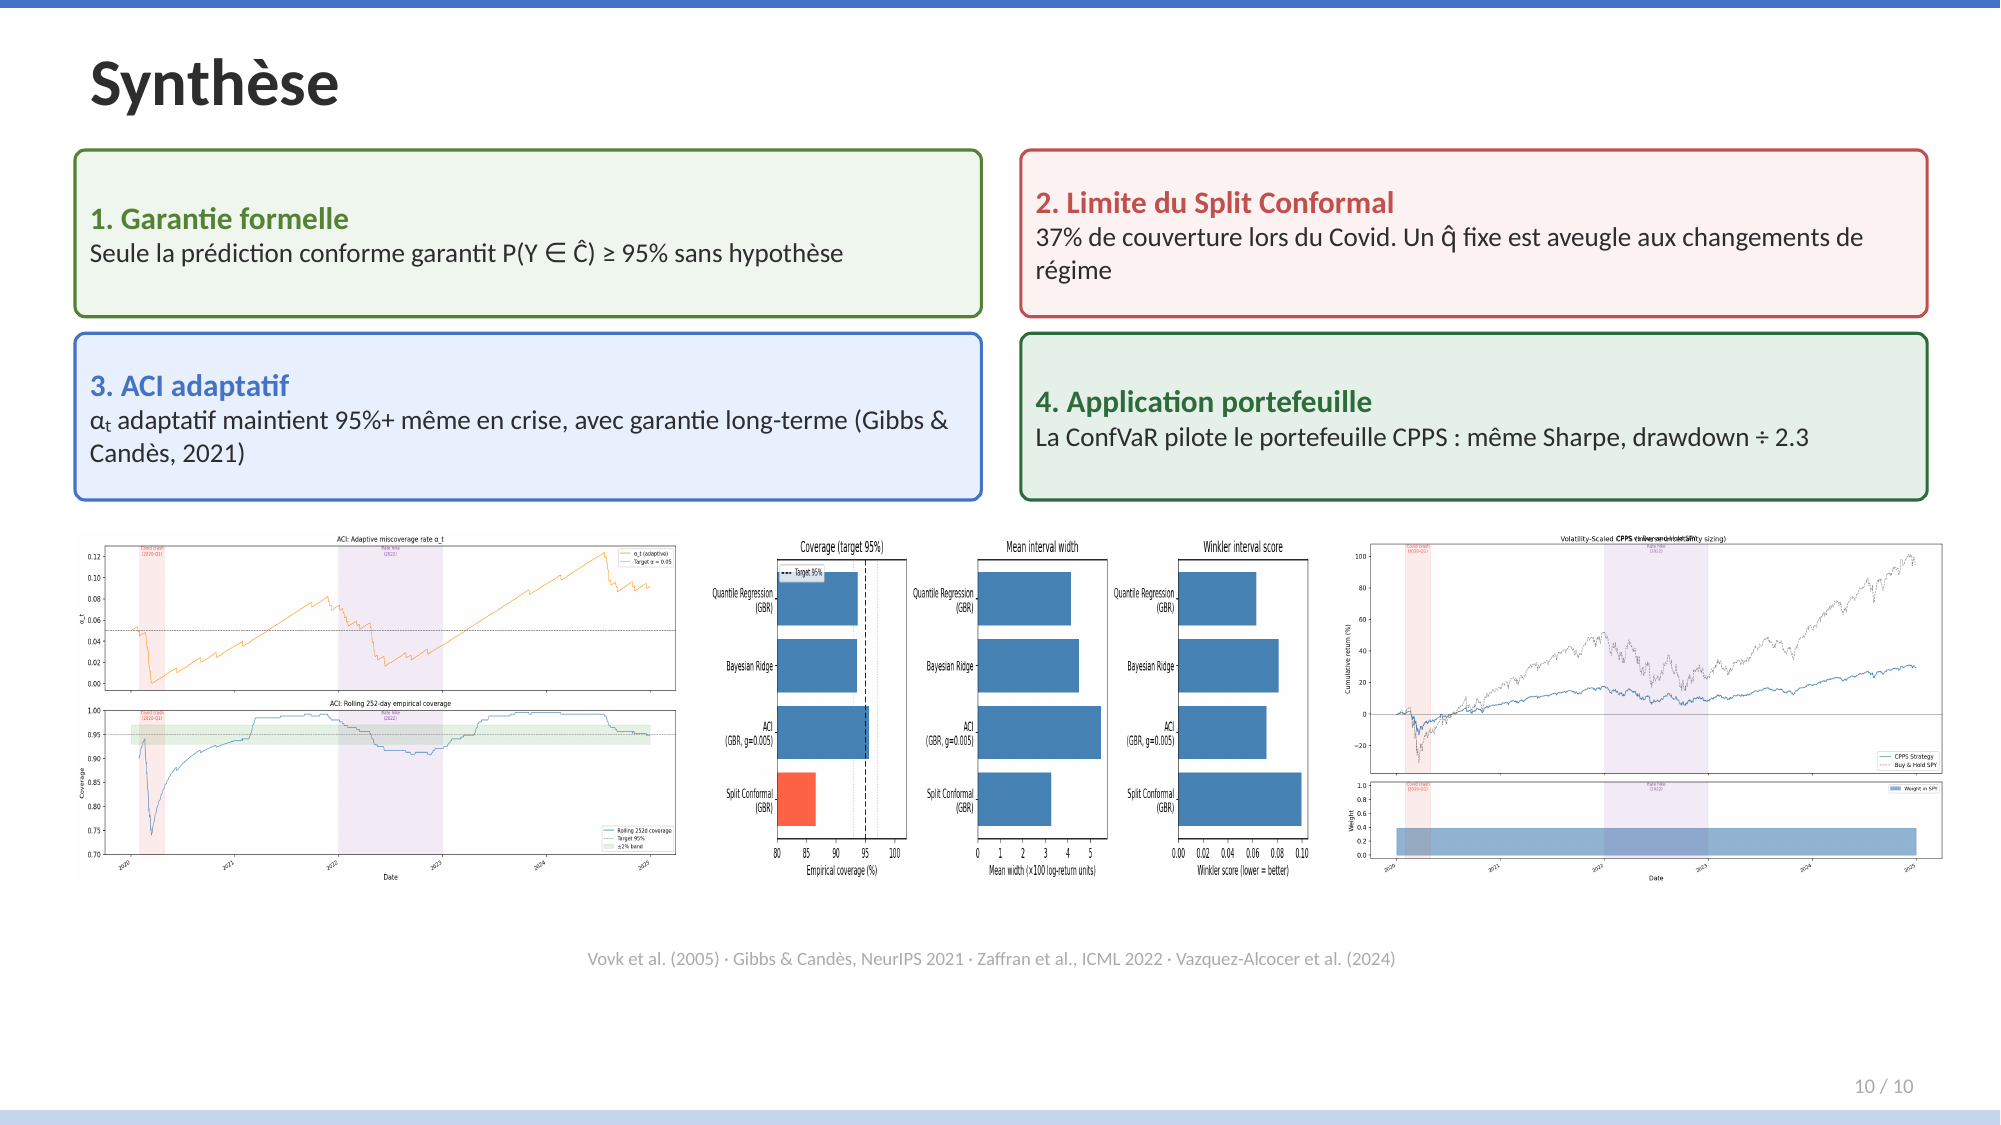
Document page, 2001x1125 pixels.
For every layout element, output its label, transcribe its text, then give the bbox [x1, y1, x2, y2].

text_box Synthèse [75, 31, 1930, 126]
picture [1341, 531, 1946, 886]
text_box Vovk et al. (2005) · Gibbs & Candès, NeurIPS 2021 · Zaffran et al., ICML 2022 · Vazquez-Alcocer et al. (2024) [75, 906, 1908, 969]
picture [75, 531, 680, 886]
text_box [0, 0, 2000, 8]
text_box 4. Application portefeuille La ConfVaR pilote le portefeuille CPPS : même Sharpe, drawdown ÷ 2.3 [1020, 333, 1928, 501]
text_box 1. Garantie formelle Seule la prédiction conforme garantit P(Y ∈ Ĉ) ≥ 95% sans hypothèse [75, 149, 982, 317]
text_box 10 / 10 [1854, 1046, 1937, 1098]
picture [708, 531, 1313, 886]
text_box 3. ACI adaptatif αₜ adaptatif maintient 95%+ même en crise, avec garantie long-terme (Gibbs & Candès, 2021) [75, 333, 982, 501]
text_box 2. Limite du Split Conformal 37% de couverture lors du Covid. Un q̂ fixe est aveugle aux changements de régime [1020, 149, 1928, 317]
